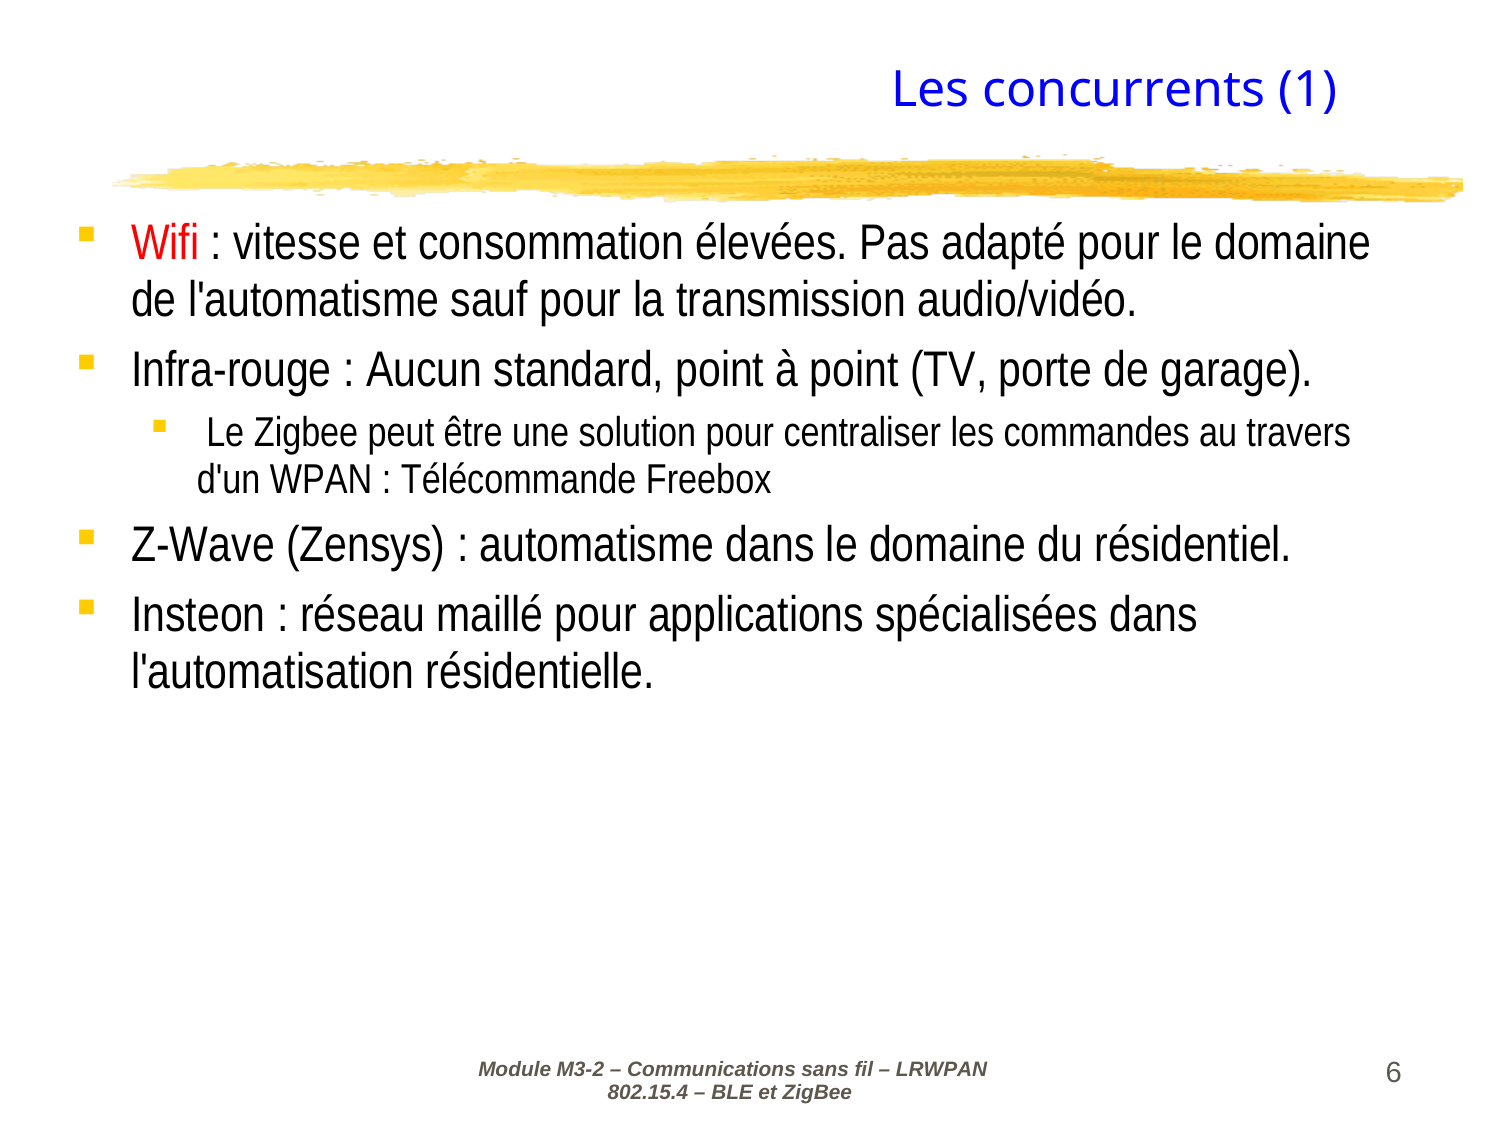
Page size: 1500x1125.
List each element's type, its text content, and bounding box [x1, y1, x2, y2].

list Wifi : vitesse et consommation élevées. Pas adapté pour le domaine de l'automatisme sauf pour la transmission audio/vidéo. Infra-rouge : Aucun standard, point à point (TV, porte de garage). Le Zigbee peut être une solution pour centraliser les commandes au travers d'un WPAN : Télécommande Freebox Z-Wave (Zensys) : automatisme dans le domaine du résidentiel. Insteon : réseau maillé pour applications spécialisées dans l'automatisation résidentielle. [74, 212, 1417, 960]
title Les concurrents (1) [62, 37, 1338, 138]
picture [112, 149, 1463, 213]
